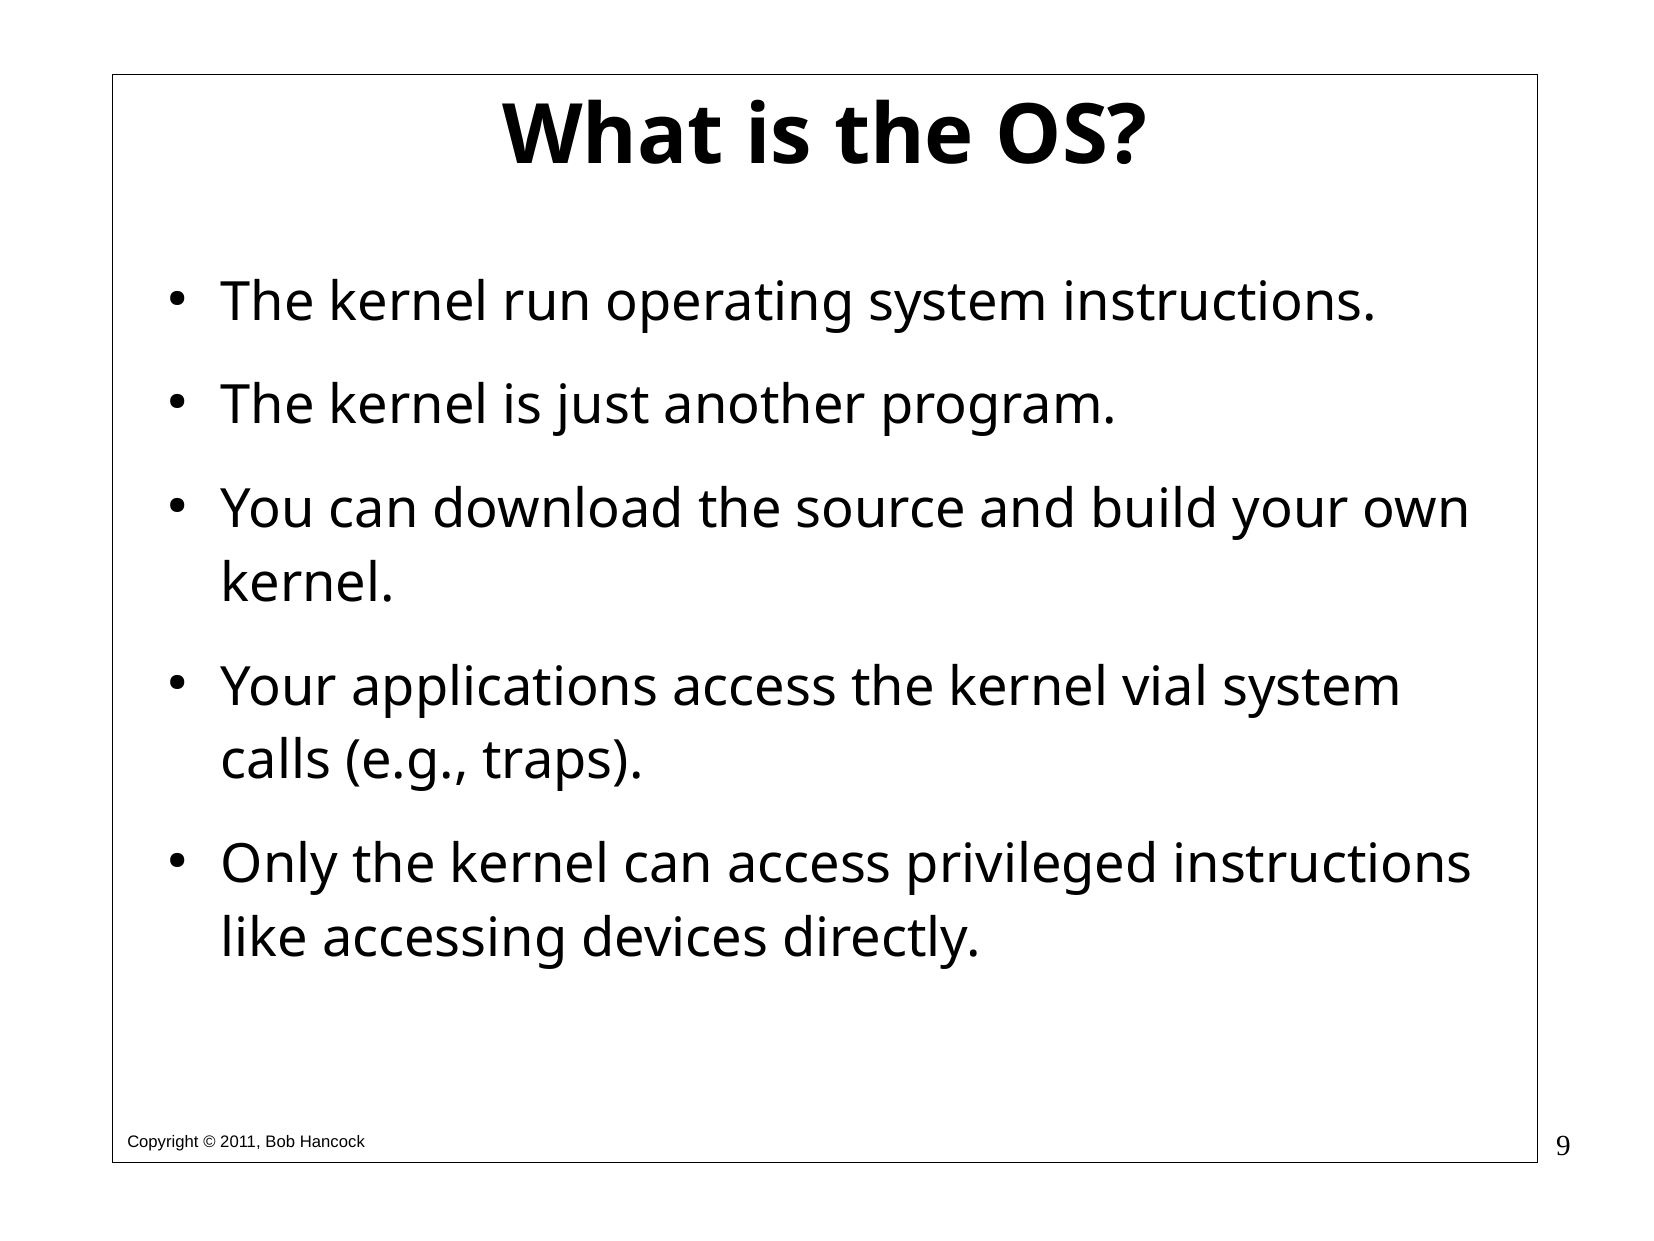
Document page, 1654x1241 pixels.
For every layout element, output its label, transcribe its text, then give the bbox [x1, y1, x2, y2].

title What is the OS? [112, 75, 1538, 188]
list The kernel run operating system instructions. The kernel is just another program. You can download the source and build your own kernel. Your applications access the kernel vial system calls (e.g., traps). Only the kernel can access privileged instructions like accessing devices directly. [150, 262, 1501, 1126]
text_box Copyright © 2011, Bob Hancock [112, 1125, 381, 1159]
